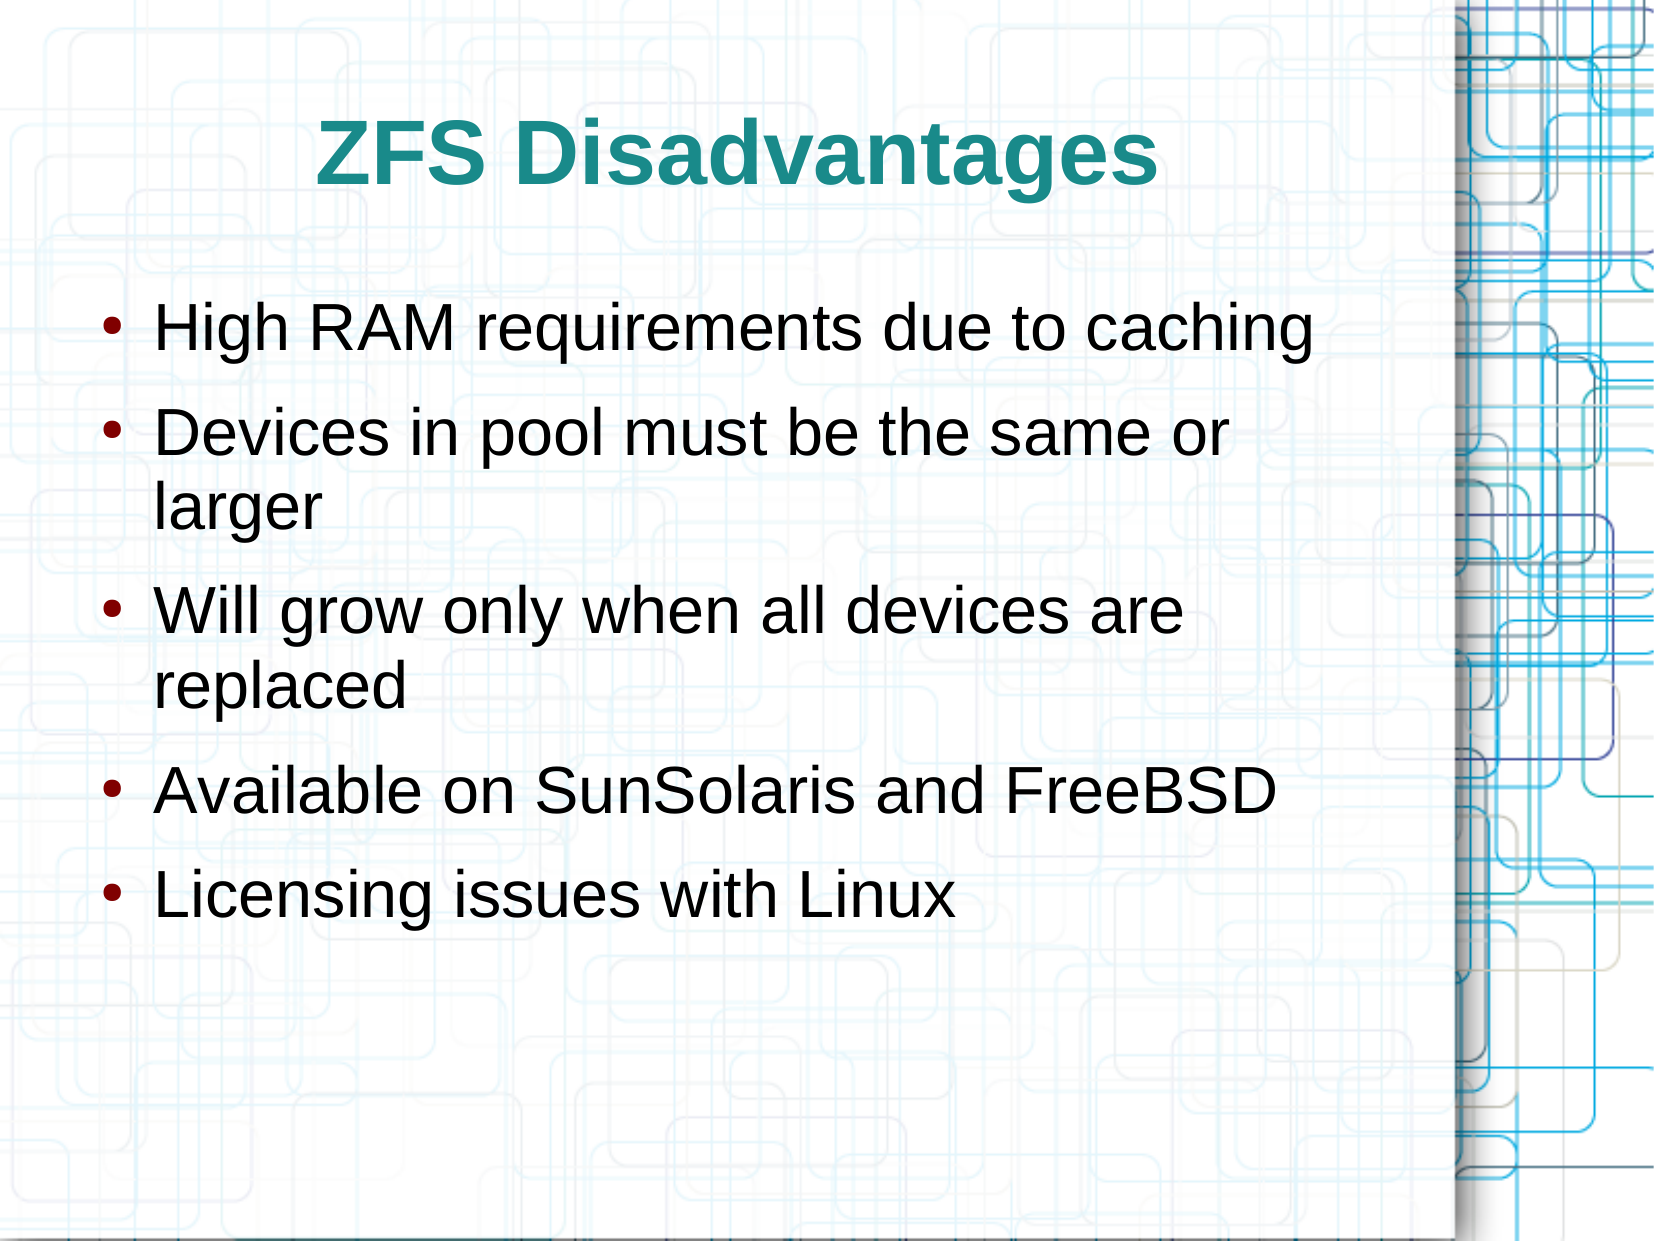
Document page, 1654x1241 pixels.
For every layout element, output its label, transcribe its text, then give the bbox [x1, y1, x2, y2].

picture [0, 0, 1654, 1241]
list High RAM requirements due to caching Devices in pool must be the same or larger Will grow only when all devices are replaced Available on SunSolaris and FreeBSD Licensing issues with Linux [82, 290, 1418, 1109]
title ZFS Disadvantages [59, 49, 1418, 257]
